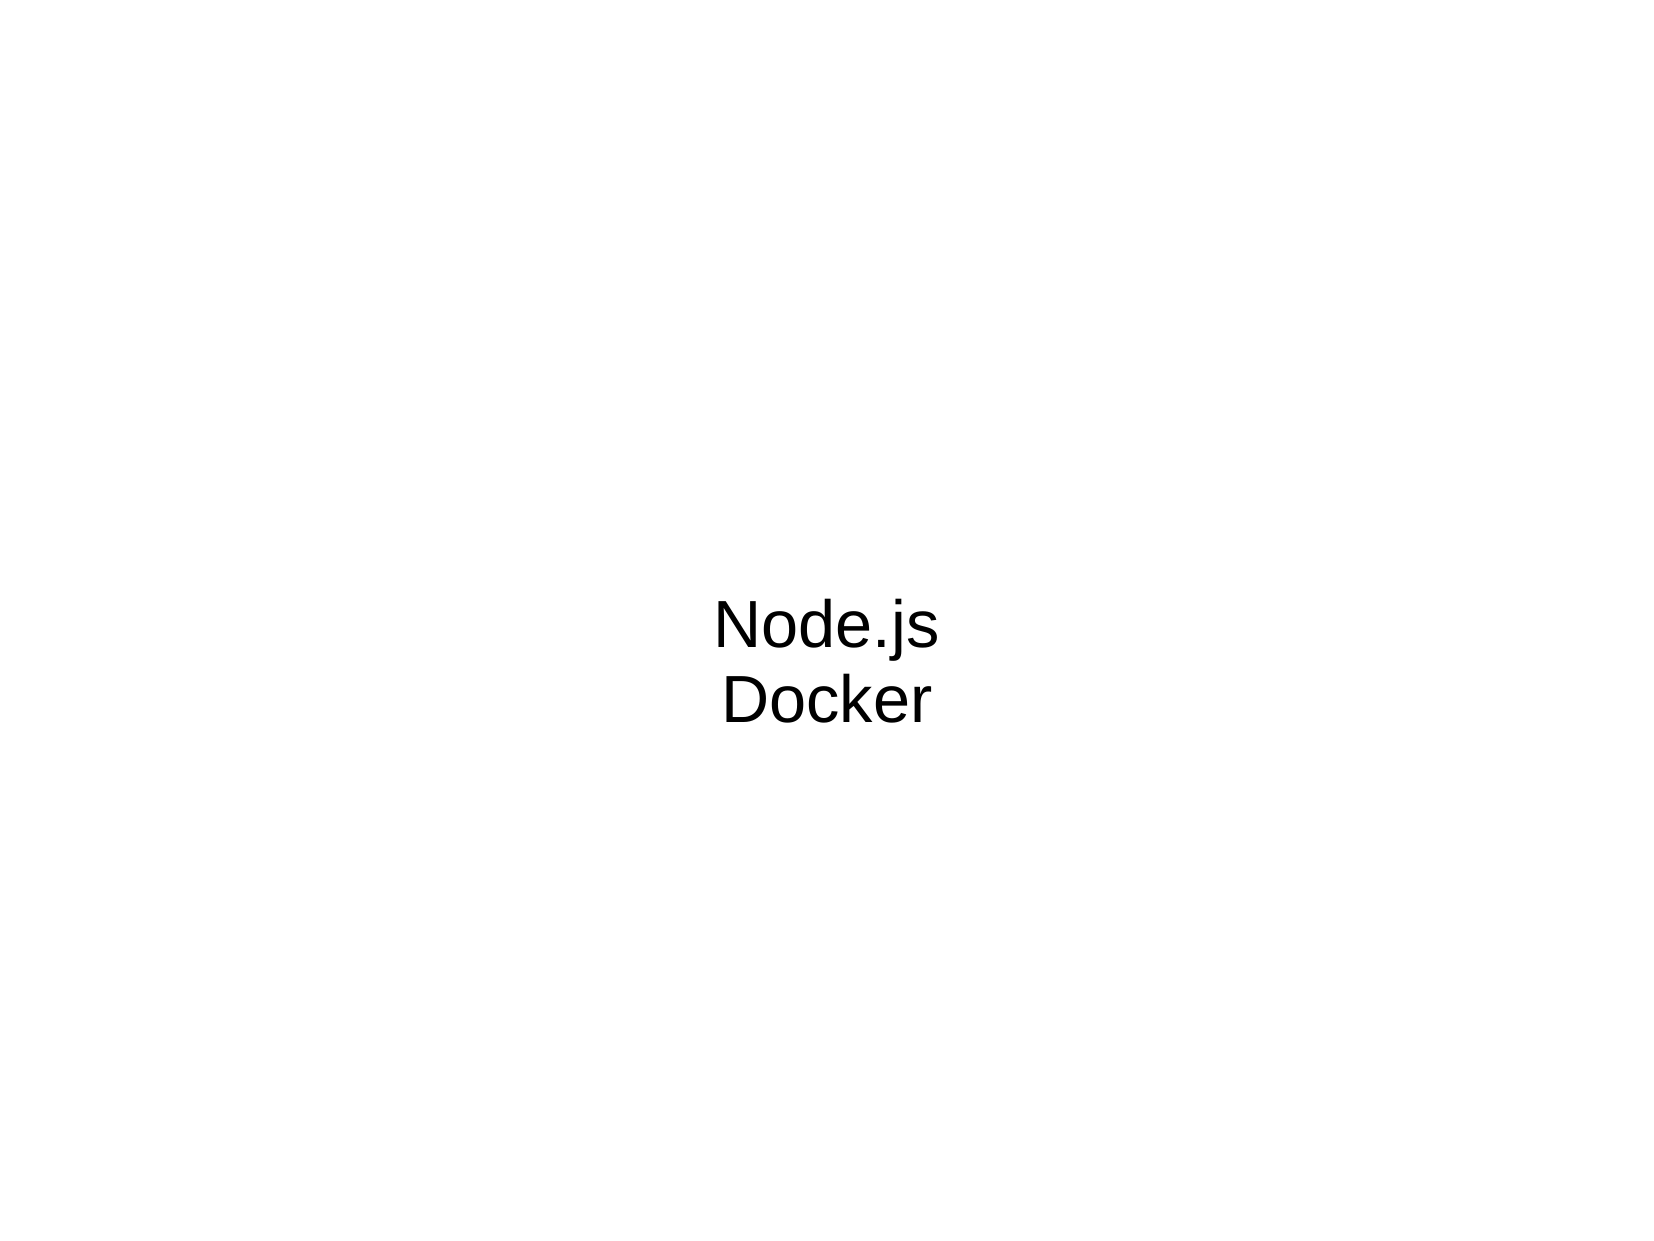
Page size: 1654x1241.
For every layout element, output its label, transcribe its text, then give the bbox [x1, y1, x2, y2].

subtitle Node.js Docker [82, 290, 1571, 1109]
